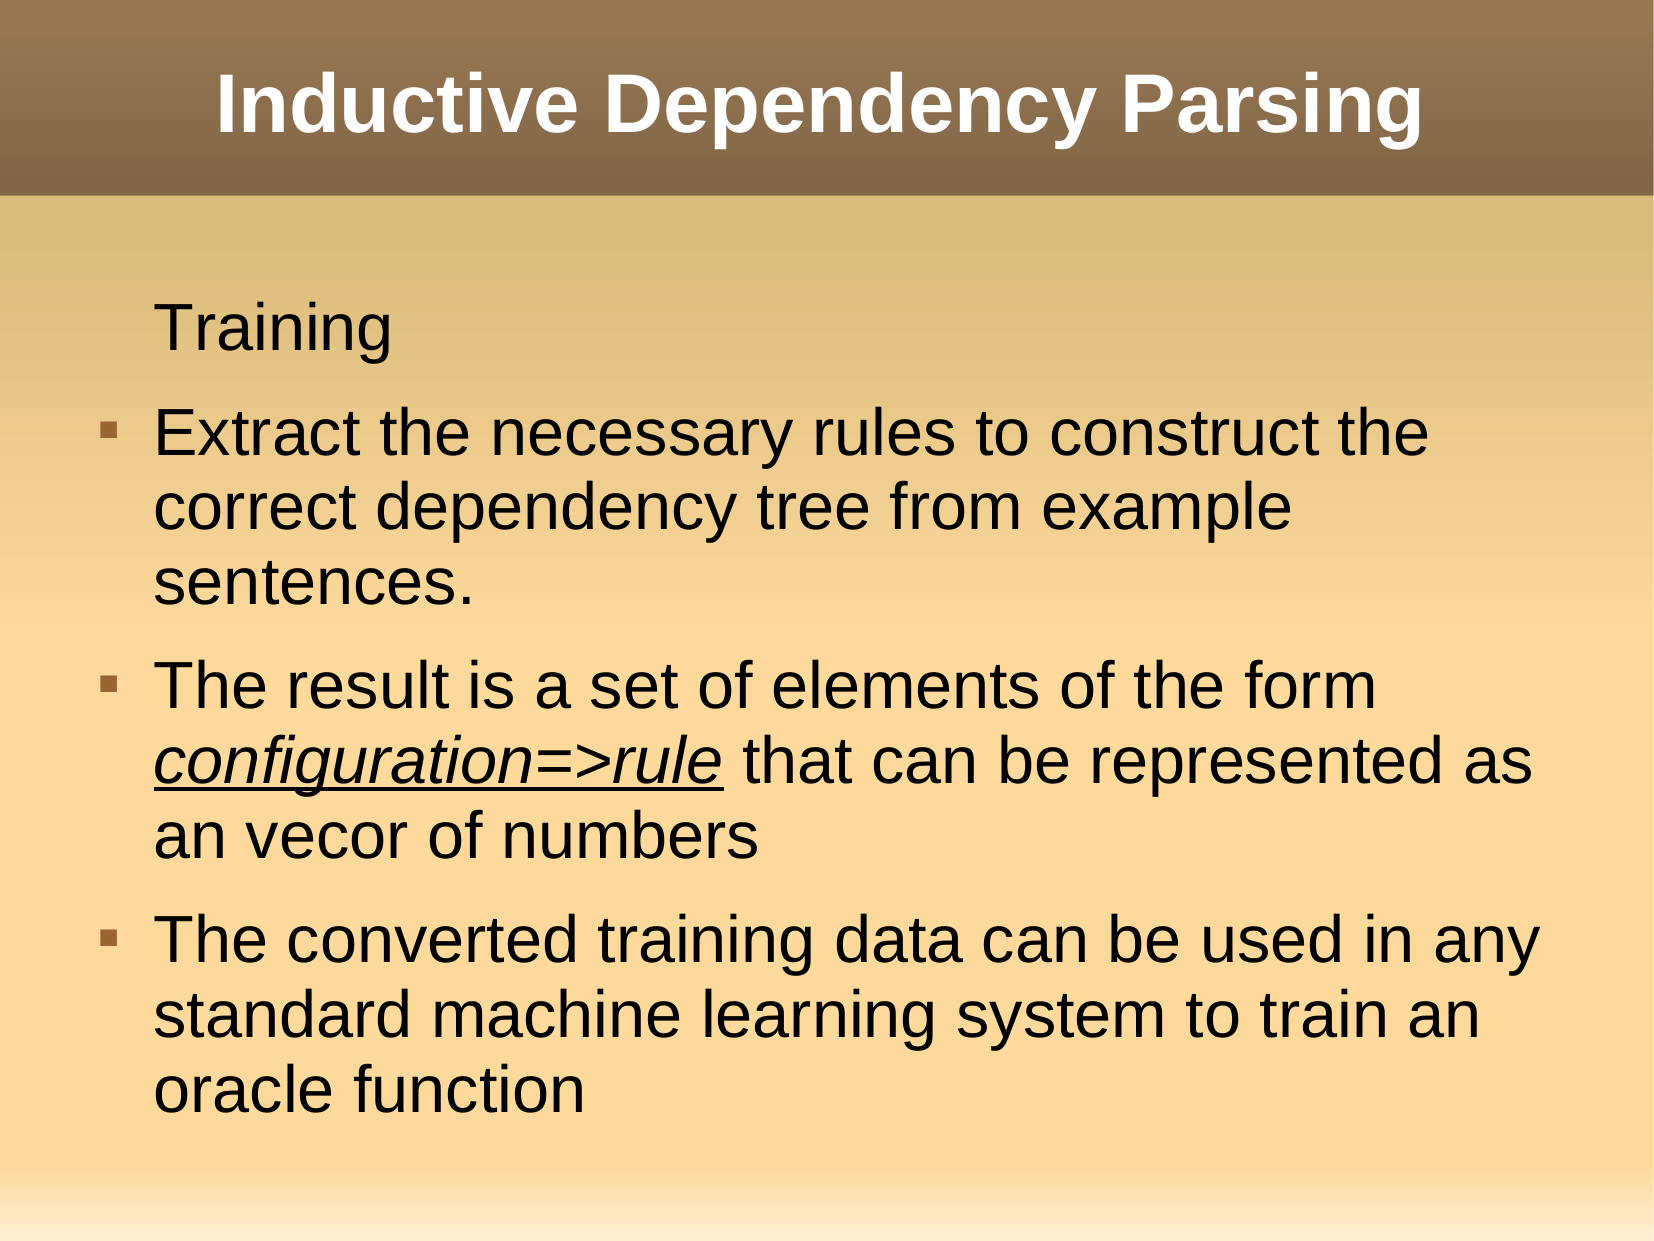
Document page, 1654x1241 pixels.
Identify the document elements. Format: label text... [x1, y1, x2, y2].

list Training Extract the necessary rules to construct the correct dependency tree from example sentences. The result is a set of elements of the form configuration=>rule that can be represented as an vecor of numbers The converted training data can be used in any standard machine learning system to train an oracle function [82, 290, 1571, 1127]
title Inductive Dependency Parsing [76, 7, 1565, 200]
picture [0, 0, 1654, 1241]
